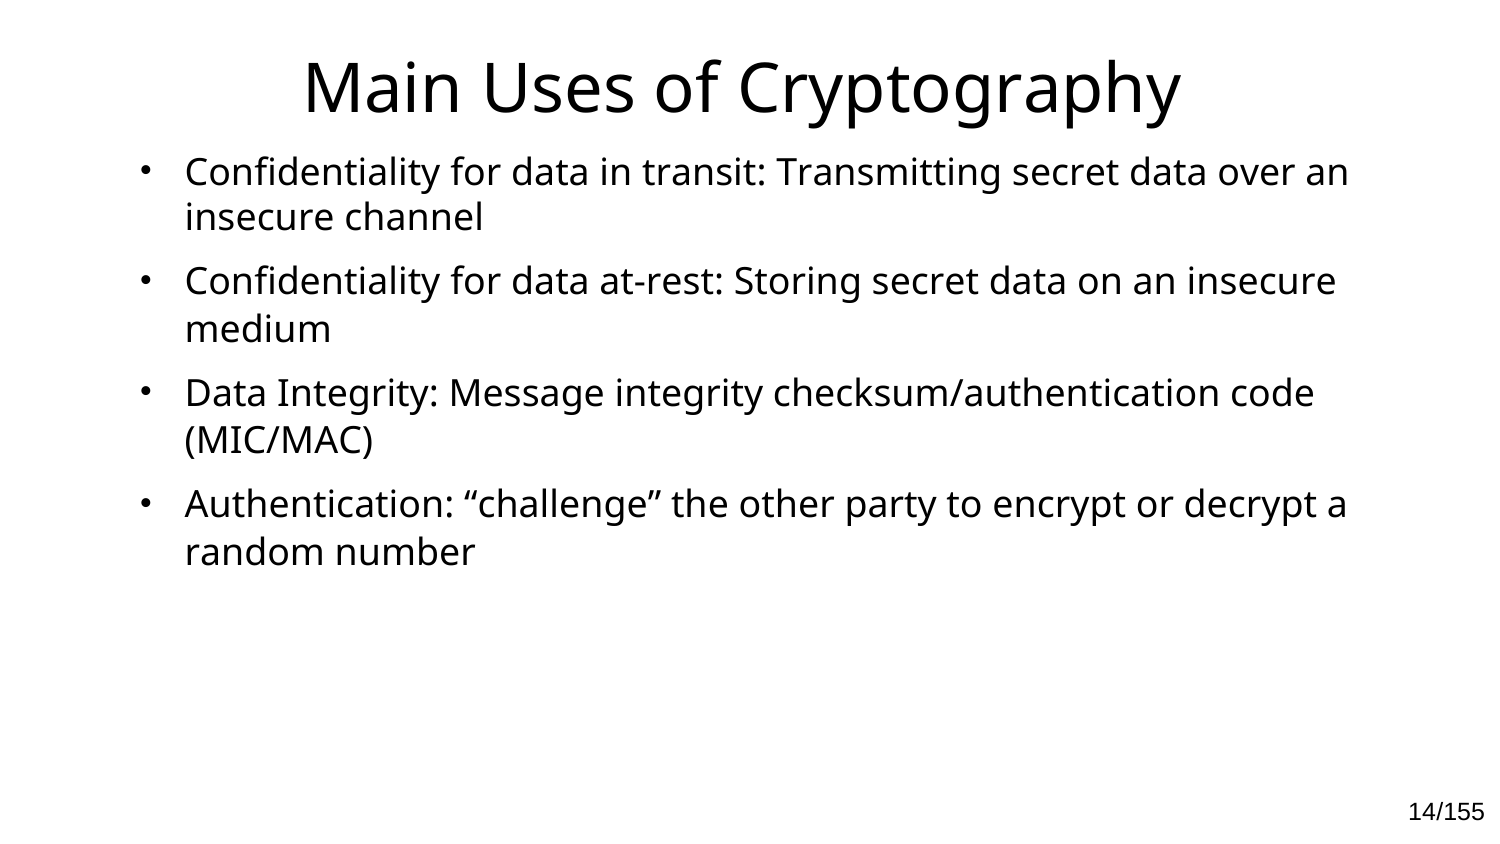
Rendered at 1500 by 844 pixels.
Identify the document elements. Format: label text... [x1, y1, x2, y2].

list Confidentiality for data in transit: Transmitting secret data over an insecure channel Confidentiality for data at-rest: Storing secret data on an insecure medium Data Integrity: Message integrity checksum/authentication code (MIC/MAC) Authentication: “challenge” the other party to encrypt or decrypt a random number [124, 139, 1400, 820]
title Main Uses of Cryptography [104, 14, 1380, 156]
